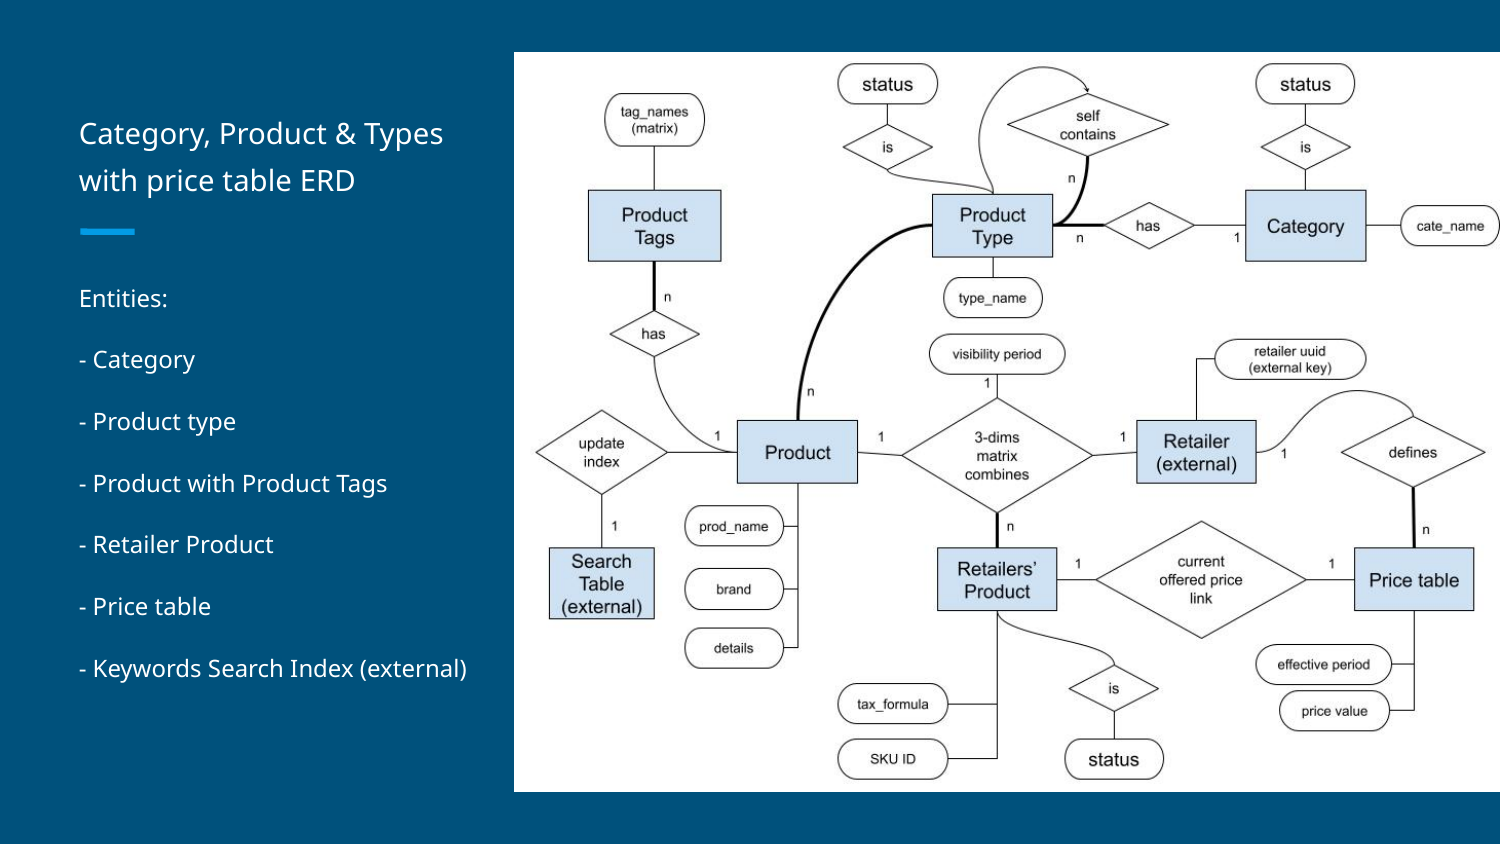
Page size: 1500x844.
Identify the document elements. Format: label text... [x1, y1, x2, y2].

list Entities: - Category - Product type - Product with Product Tags - Retailer Product - Price table - Keywords Search Index (external) [63, 261, 514, 702]
picture [515, 53, 1500, 791]
title Category, Product & Types with price table ERD [63, 91, 525, 216]
